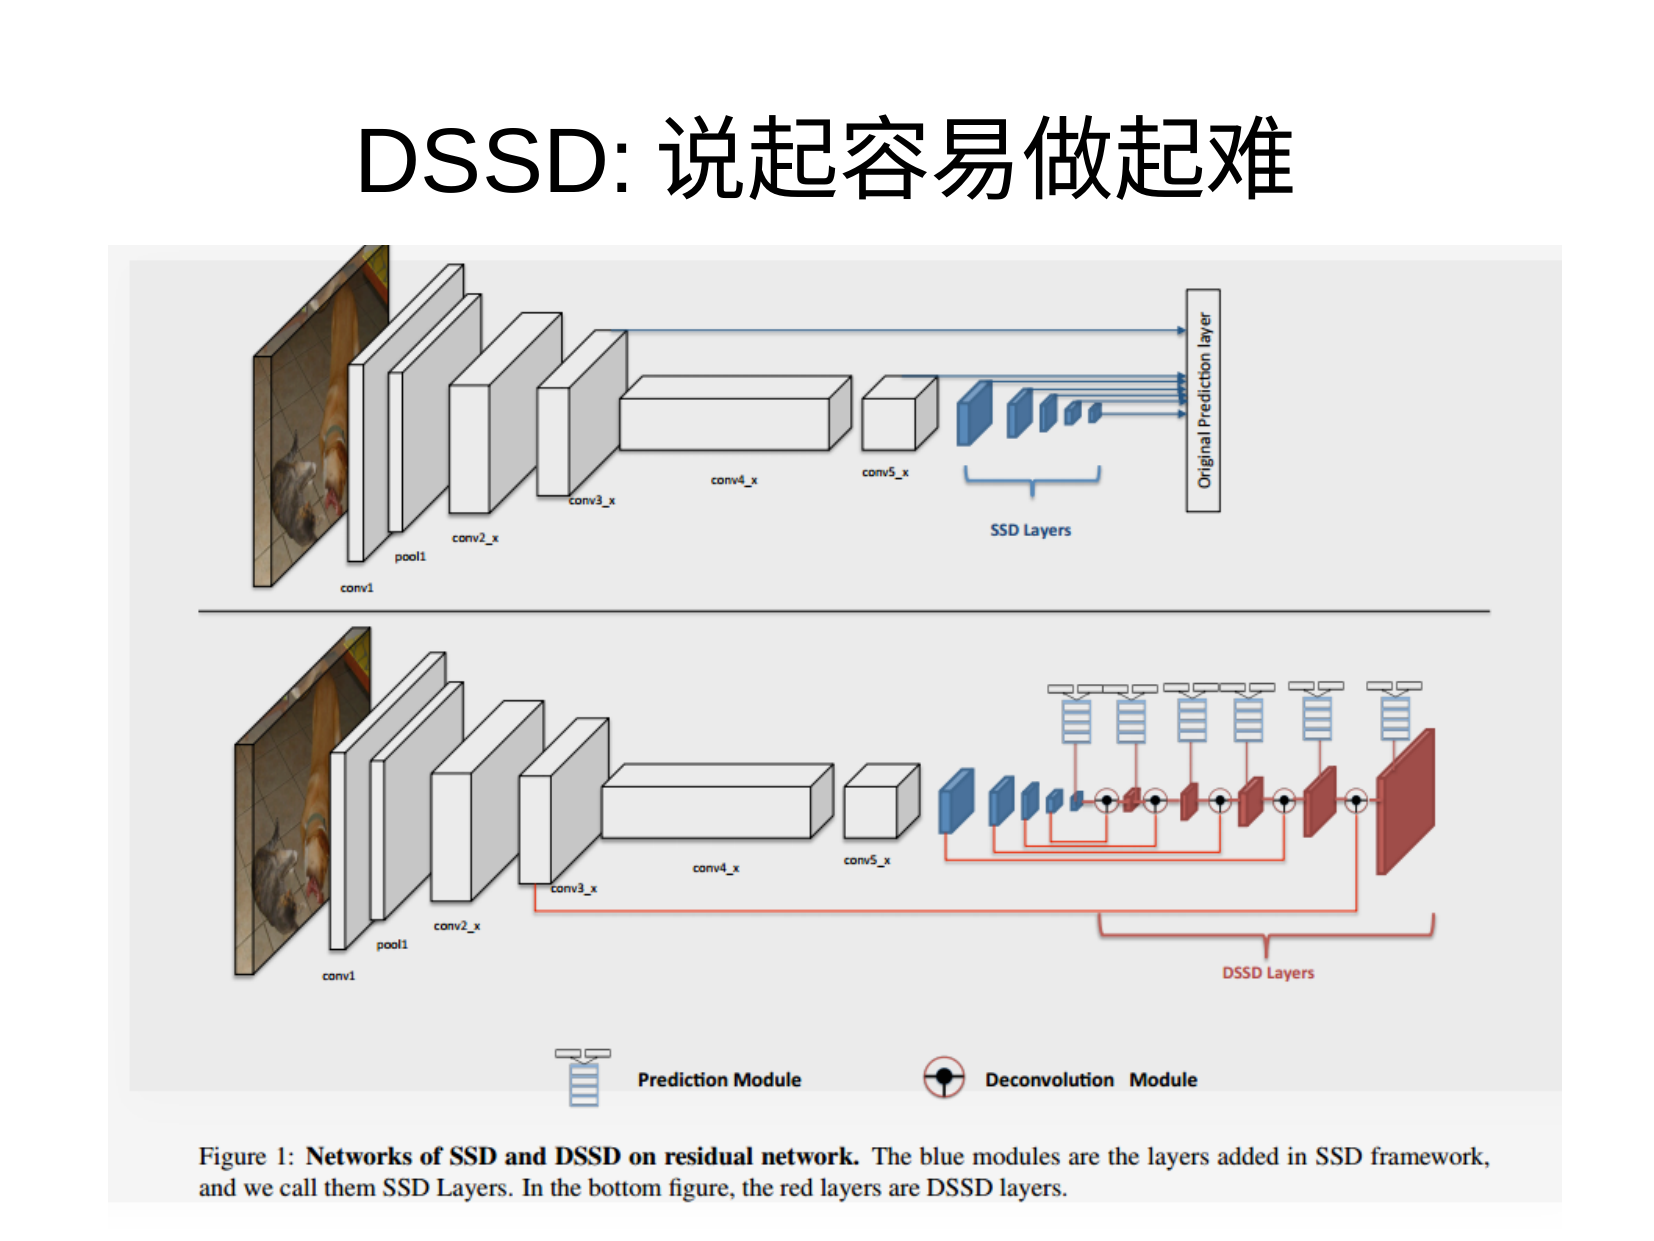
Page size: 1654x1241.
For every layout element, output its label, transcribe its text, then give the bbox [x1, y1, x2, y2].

picture [108, 245, 1562, 1229]
title DSSD:说起容易做起难 [82, 49, 1571, 257]
